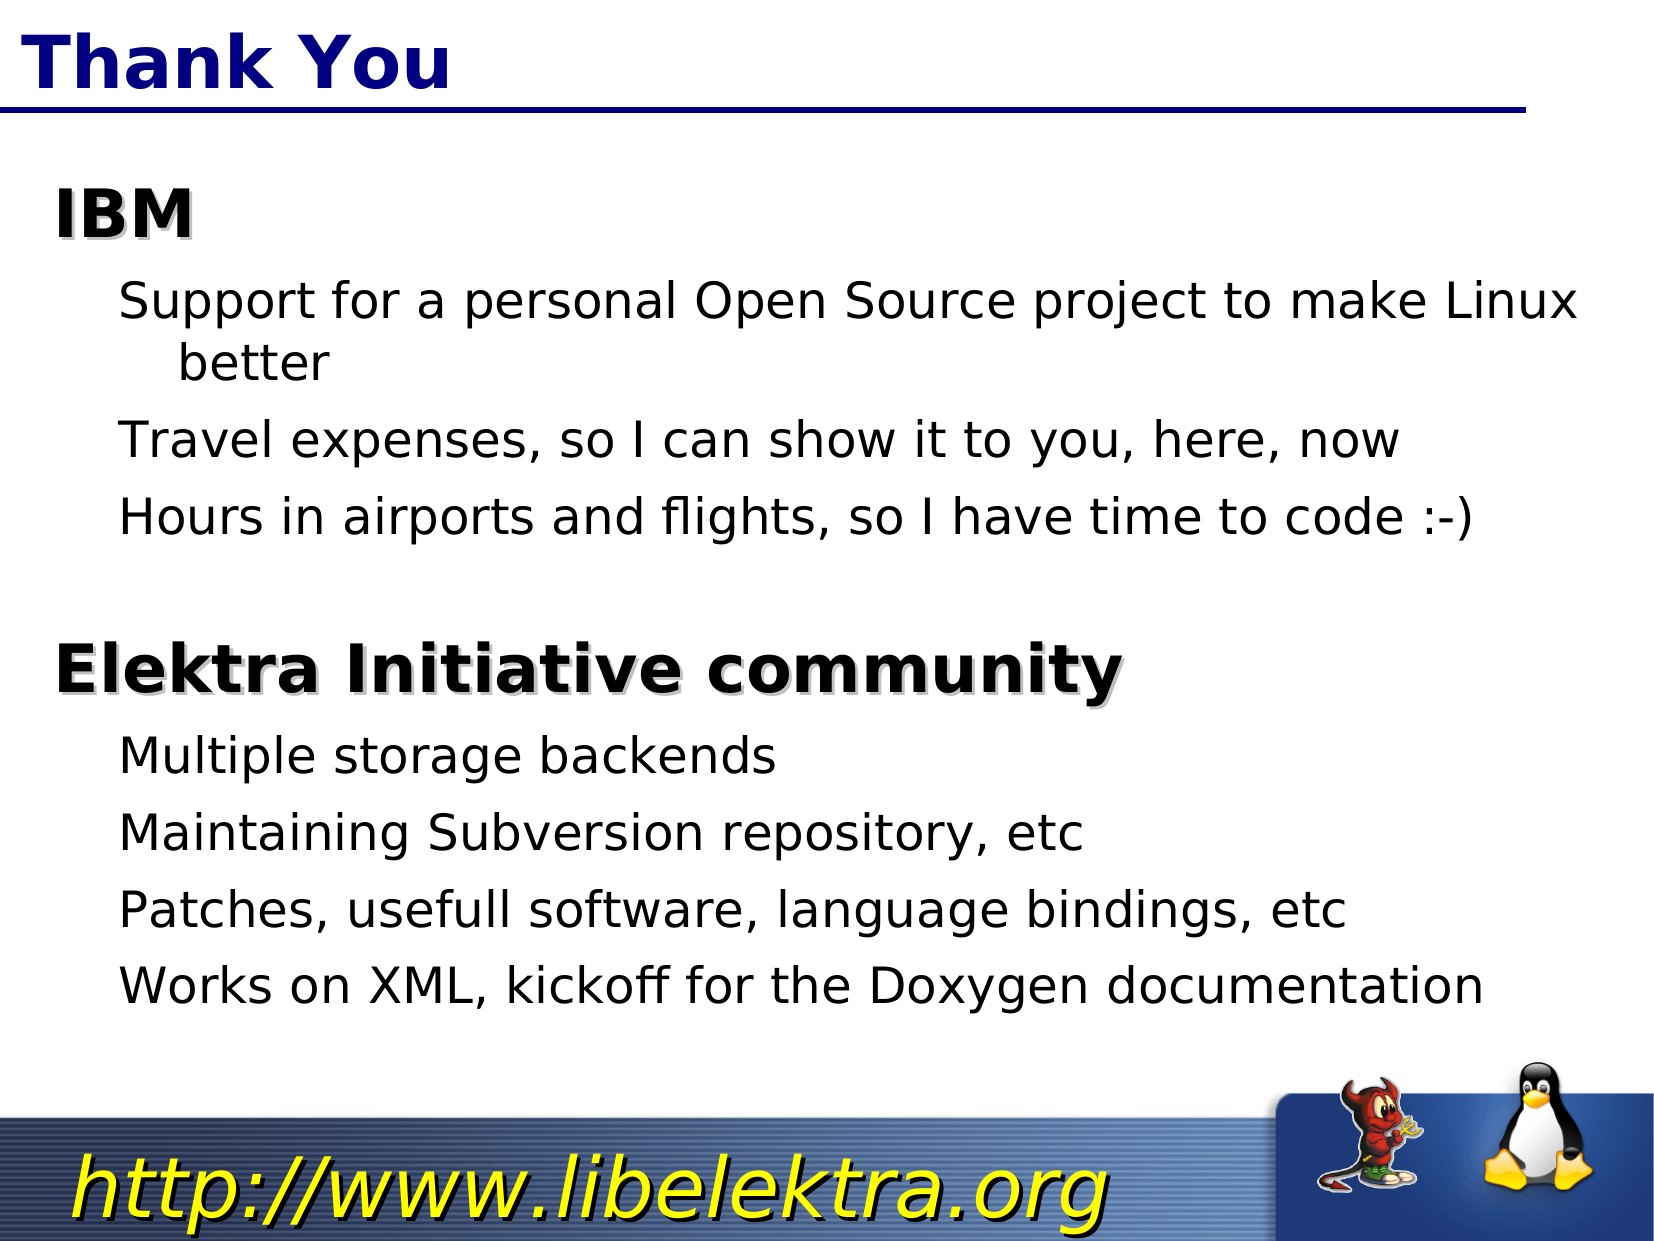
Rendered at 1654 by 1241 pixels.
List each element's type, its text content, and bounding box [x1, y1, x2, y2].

picture [0, 1061, 1654, 1241]
list IBM Support for a personal Open Source project to make Linux better Travel expenses, so I can show it to you, here, now Hours in airports and flights, so I have time to code :-) Elektra Initiative community Multiple storage backends Maintaining Subversion repository, etc Patches, usefull software, language bindings, etc Works on XML, kickoff for the Doxygen documentation [38, 162, 1613, 1075]
text_box Thank You [21, 14, 1611, 111]
